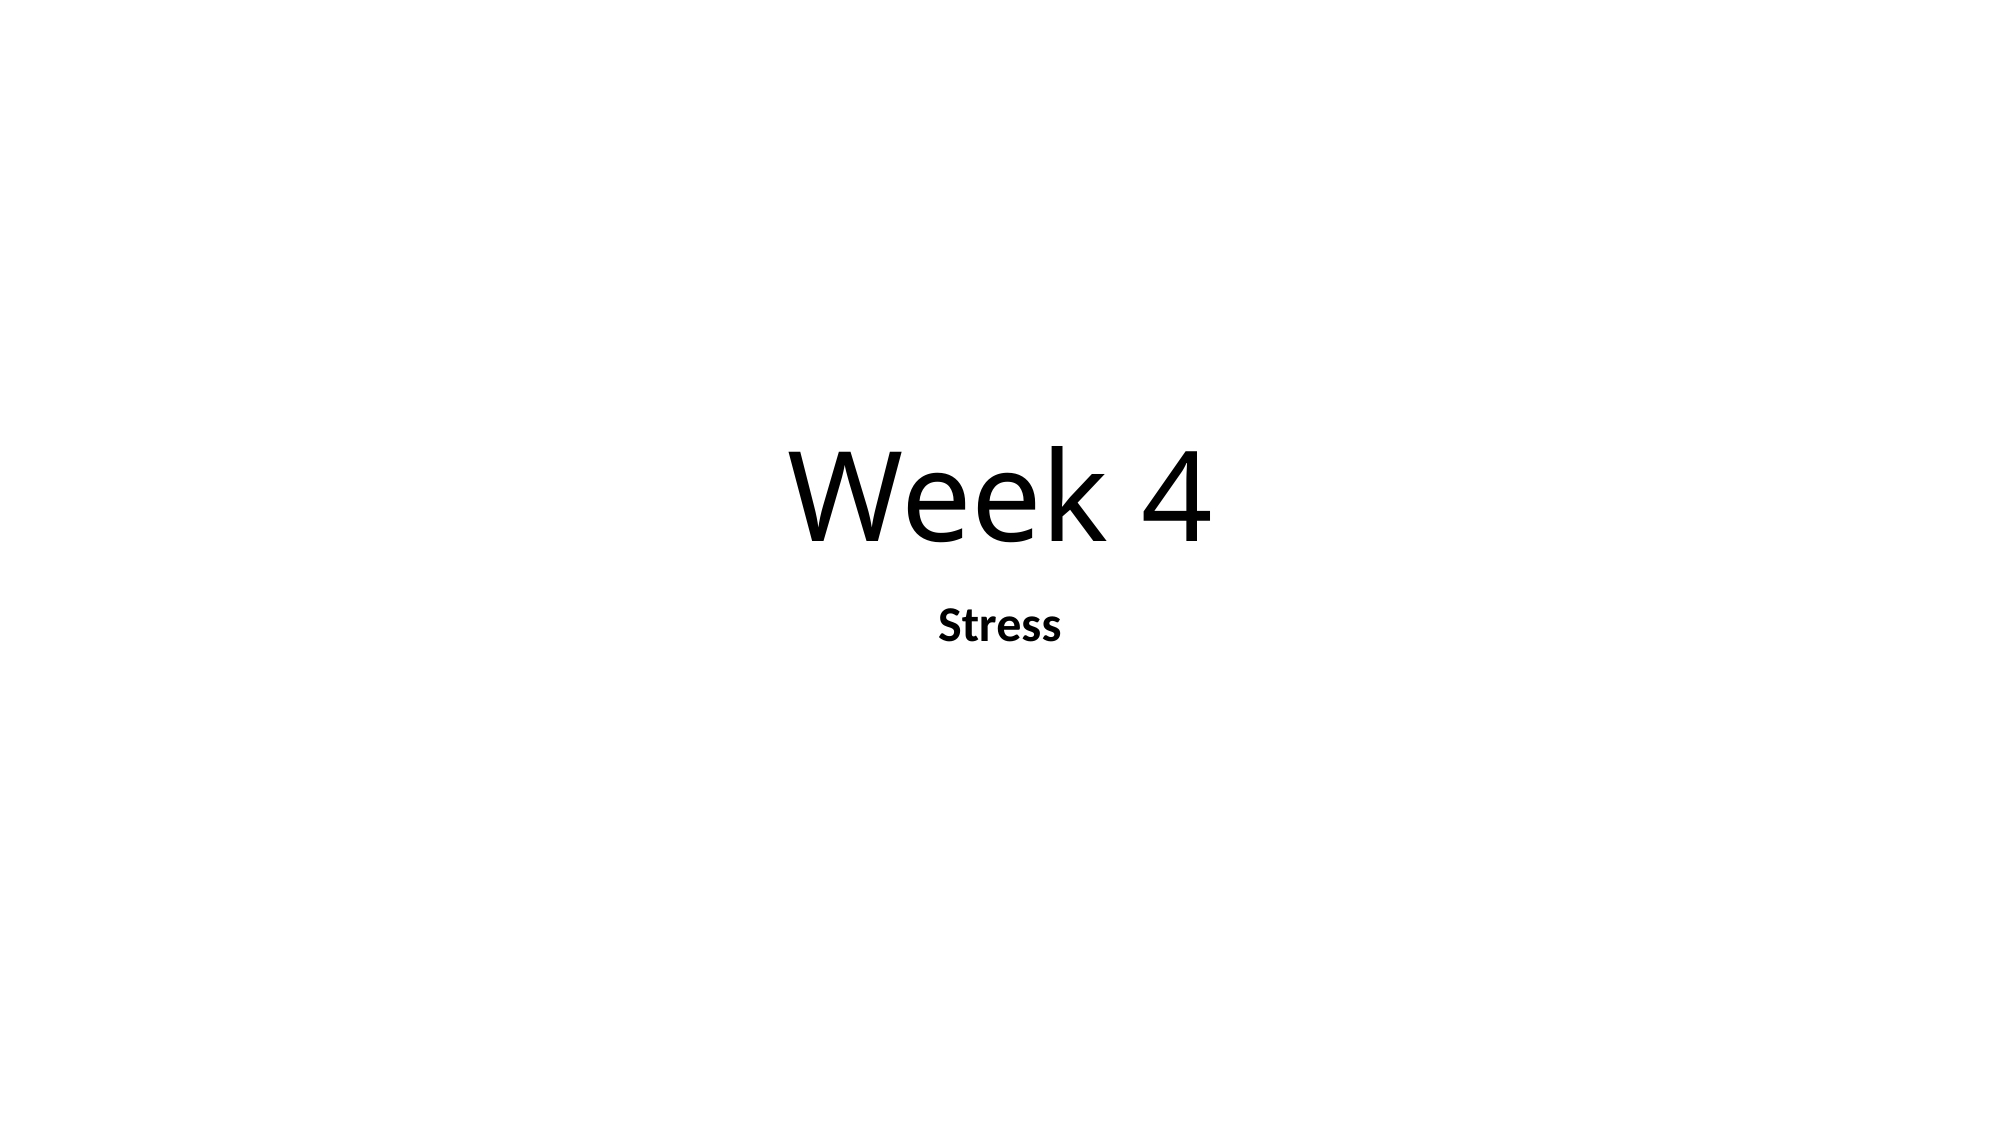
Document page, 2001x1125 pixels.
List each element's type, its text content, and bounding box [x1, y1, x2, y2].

title Week 4 [249, 184, 1750, 576]
subtitle Stress [249, 590, 1750, 863]
